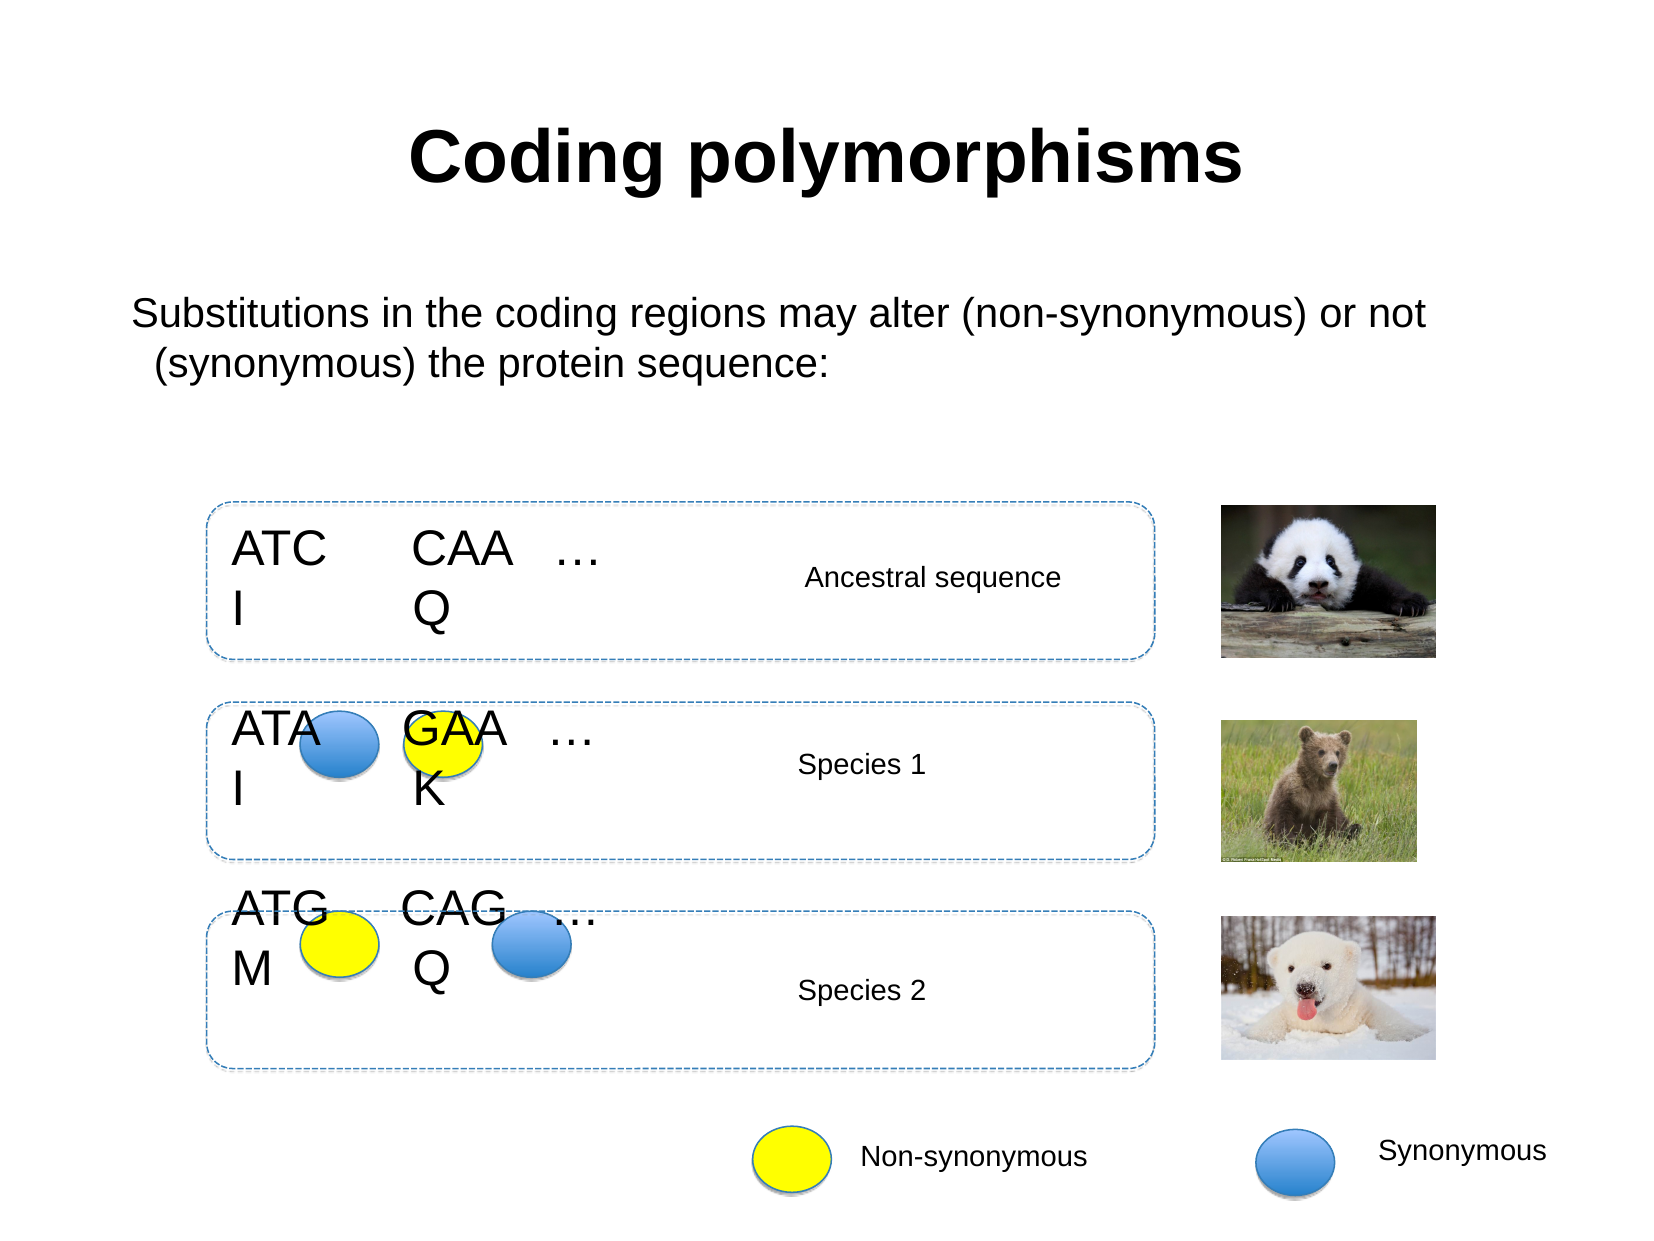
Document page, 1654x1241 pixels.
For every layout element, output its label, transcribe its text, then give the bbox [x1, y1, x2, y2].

picture [1221, 720, 1417, 862]
text_box Species 1 [782, 738, 942, 788]
text_box [1255, 1129, 1335, 1196]
picture [1221, 505, 1436, 658]
text_box Ancestral sequence [889, 551, 1077, 601]
title Coding polymorphisms [82, 49, 1571, 257]
text_box Species 2 [782, 963, 942, 1014]
text_box [752, 1126, 832, 1193]
text_box Synonymous [1363, 1123, 1563, 1174]
picture [1221, 916, 1436, 1060]
text_box Non-synonymous [845, 1129, 1104, 1180]
text_box ATC CAA … I Q ATA GAA … I K ATG CAG … M Q [216, 508, 889, 1004]
list Substitutions in the coding regions may alter (non-synonymous) or not (synonymous) the protein sequence: [82, 270, 1571, 1090]
